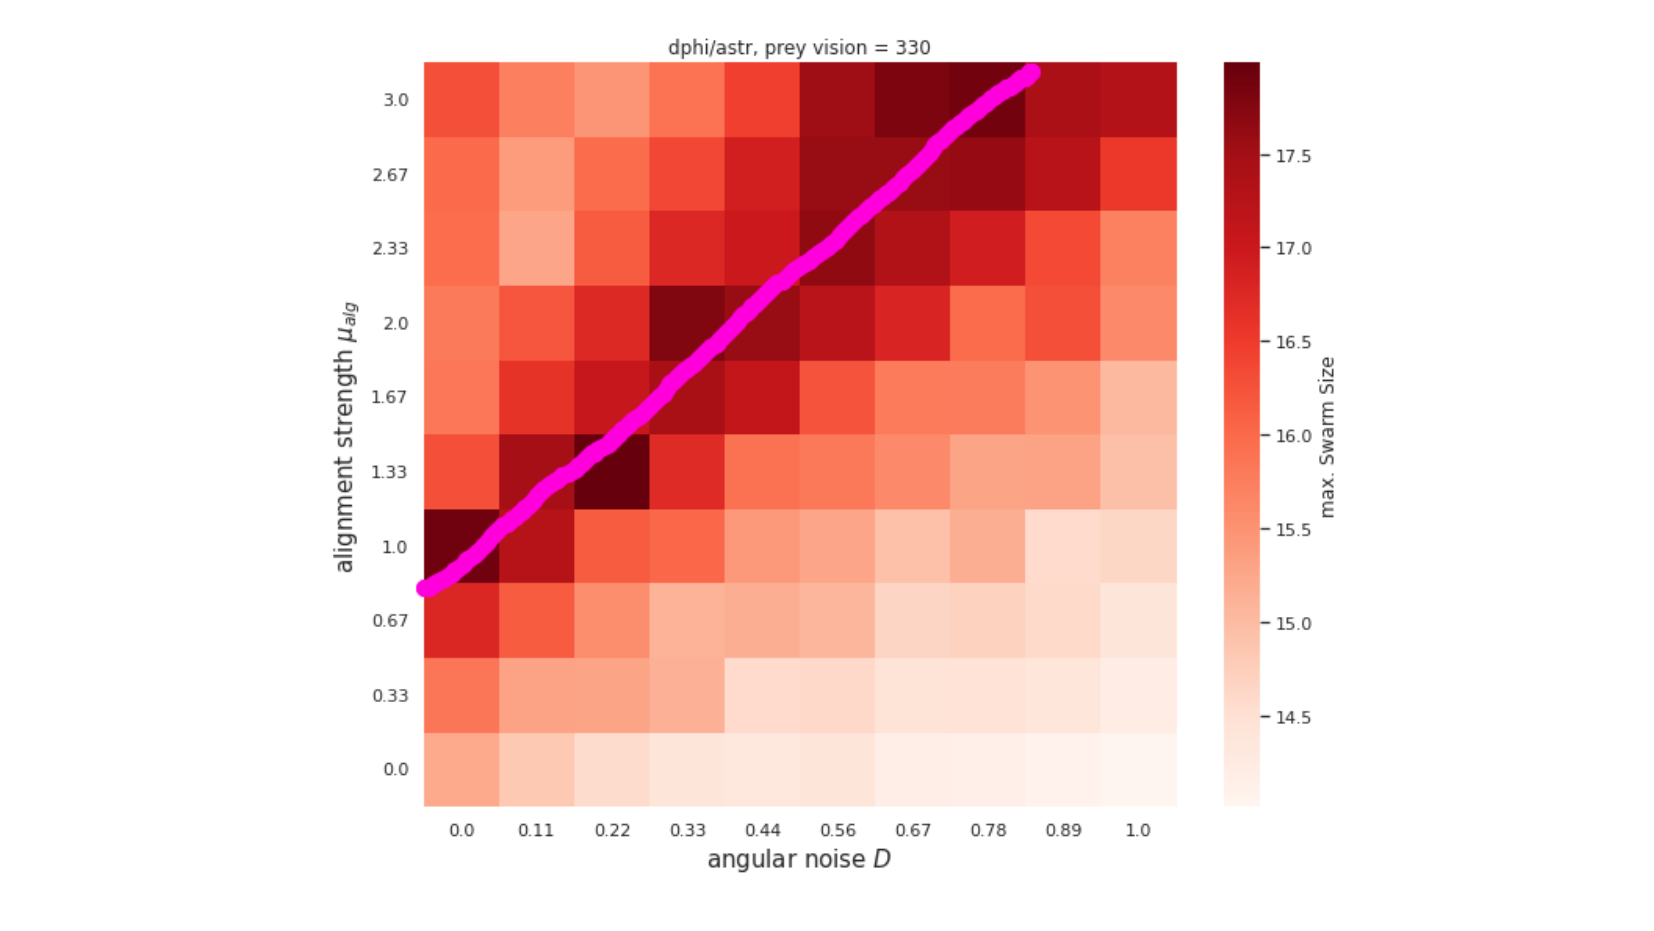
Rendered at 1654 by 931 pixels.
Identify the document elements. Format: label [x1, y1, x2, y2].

picture [321, 28, 1351, 886]
